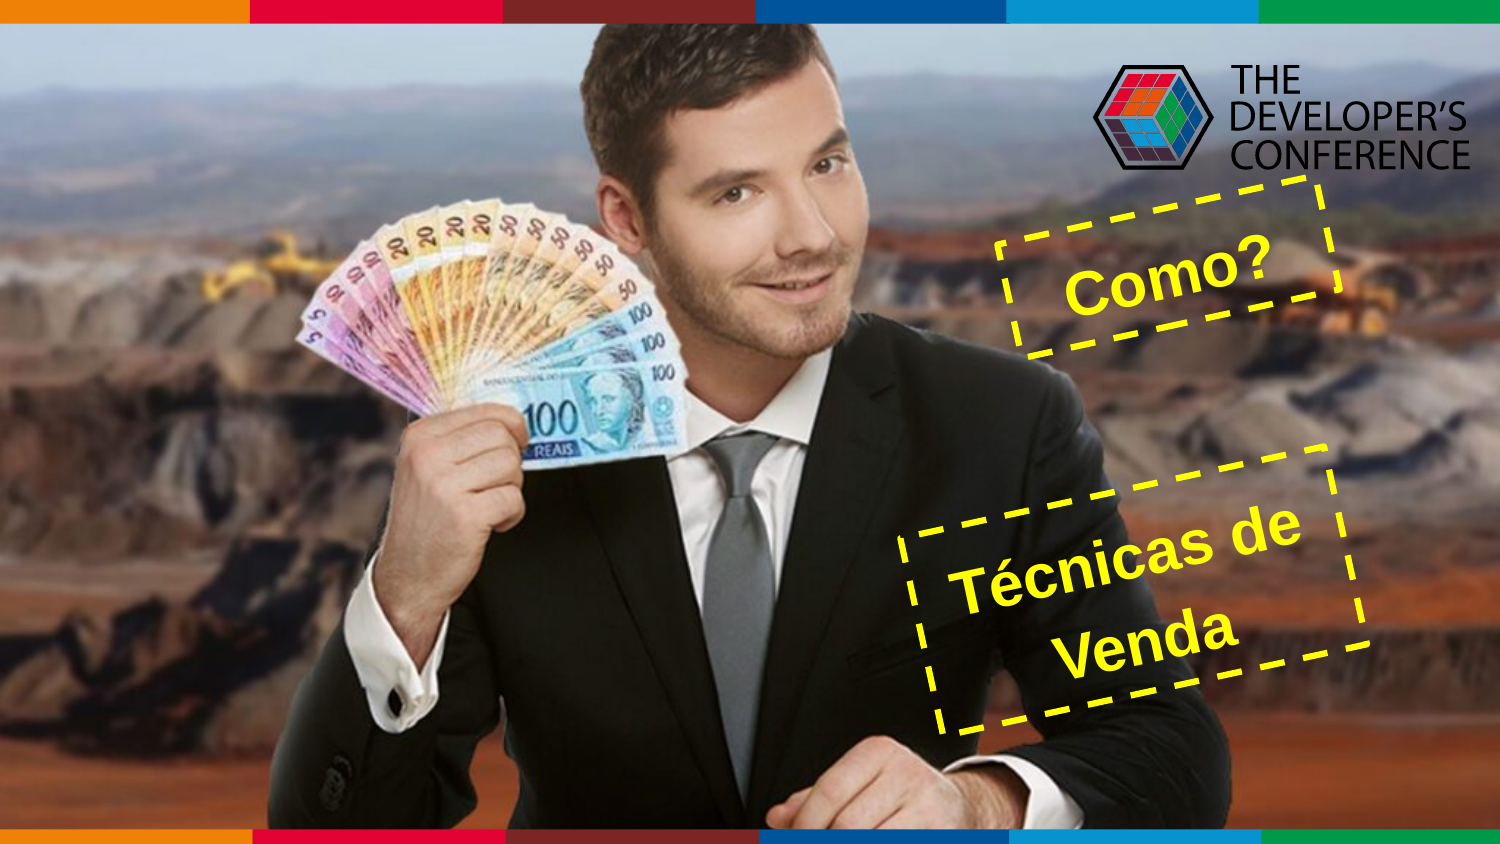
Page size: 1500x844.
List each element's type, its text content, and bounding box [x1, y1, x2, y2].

picture [0, 24, 1500, 829]
text_box Técnicas de Venda [900, 446, 1367, 737]
text_box Como? [997, 175, 1340, 359]
